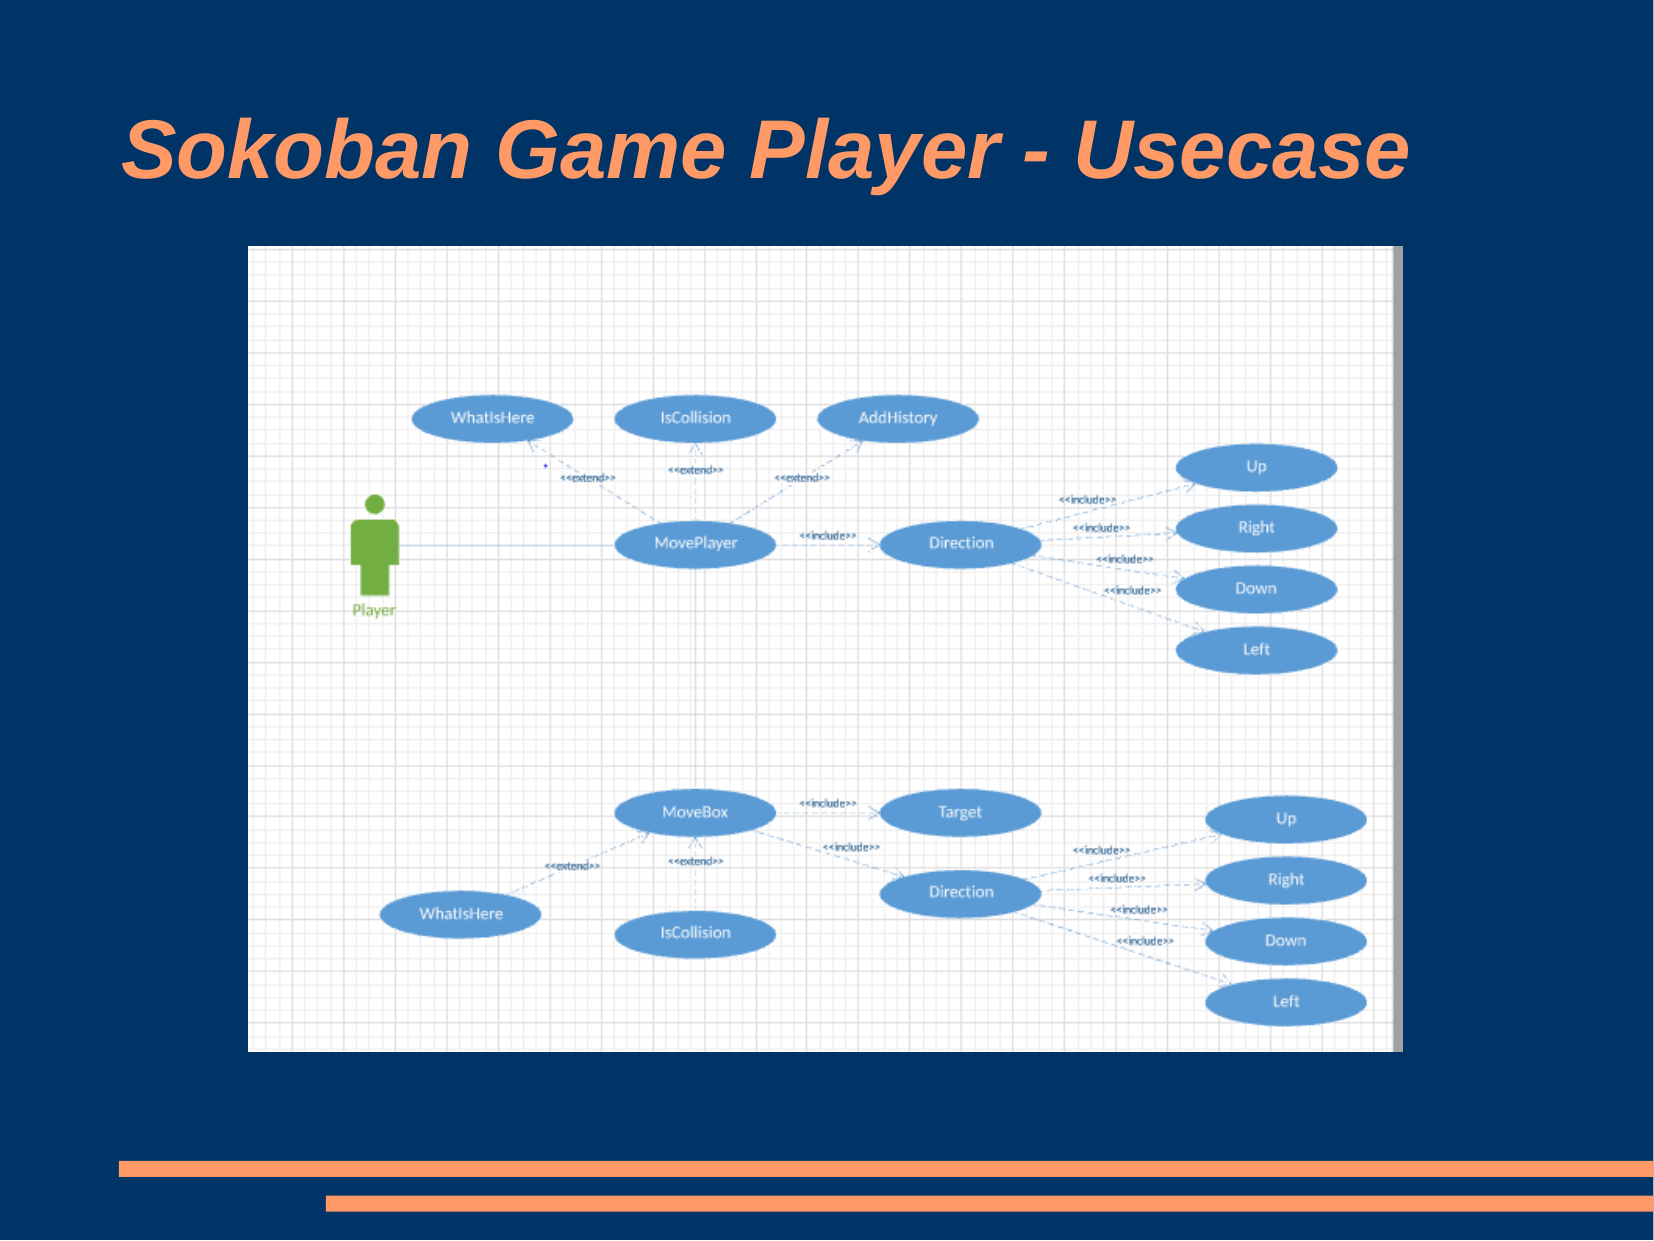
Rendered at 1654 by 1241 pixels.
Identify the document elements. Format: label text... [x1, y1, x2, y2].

picture [248, 246, 1403, 1052]
title Sokoban Game Player - Usecase [121, 46, 1534, 254]
